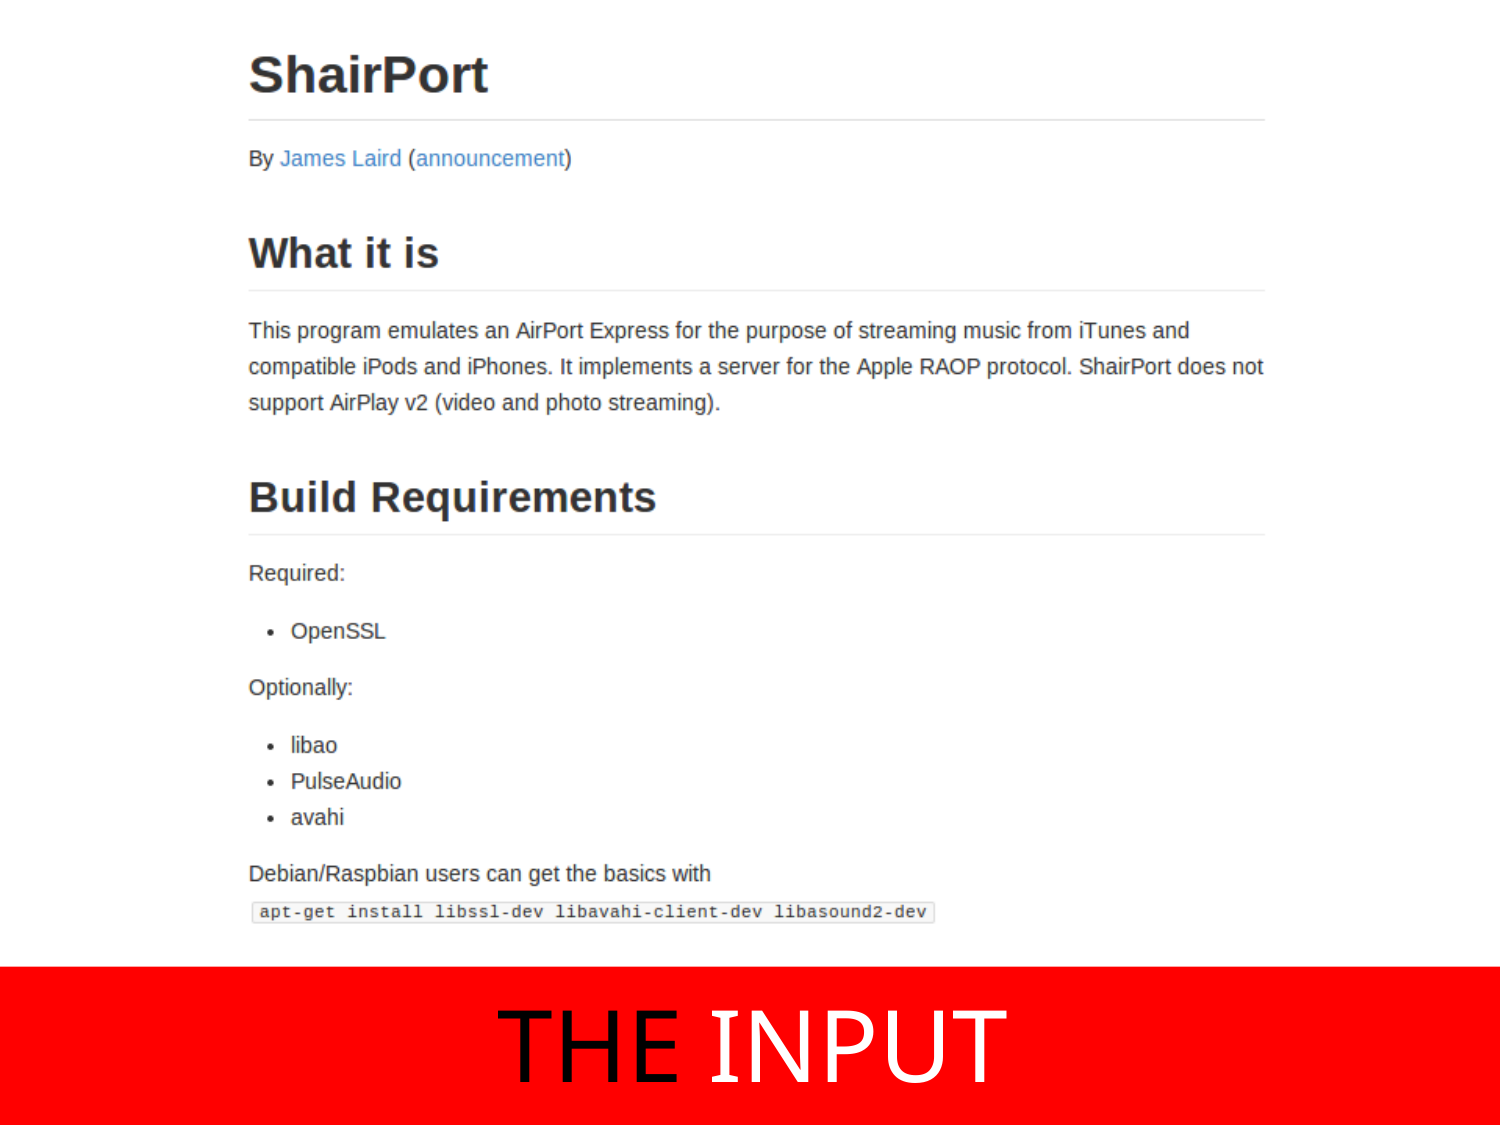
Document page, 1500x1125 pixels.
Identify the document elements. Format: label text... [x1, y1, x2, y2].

picture [216, 13, 1284, 952]
list THE INPUT [28, 974, 1478, 1111]
